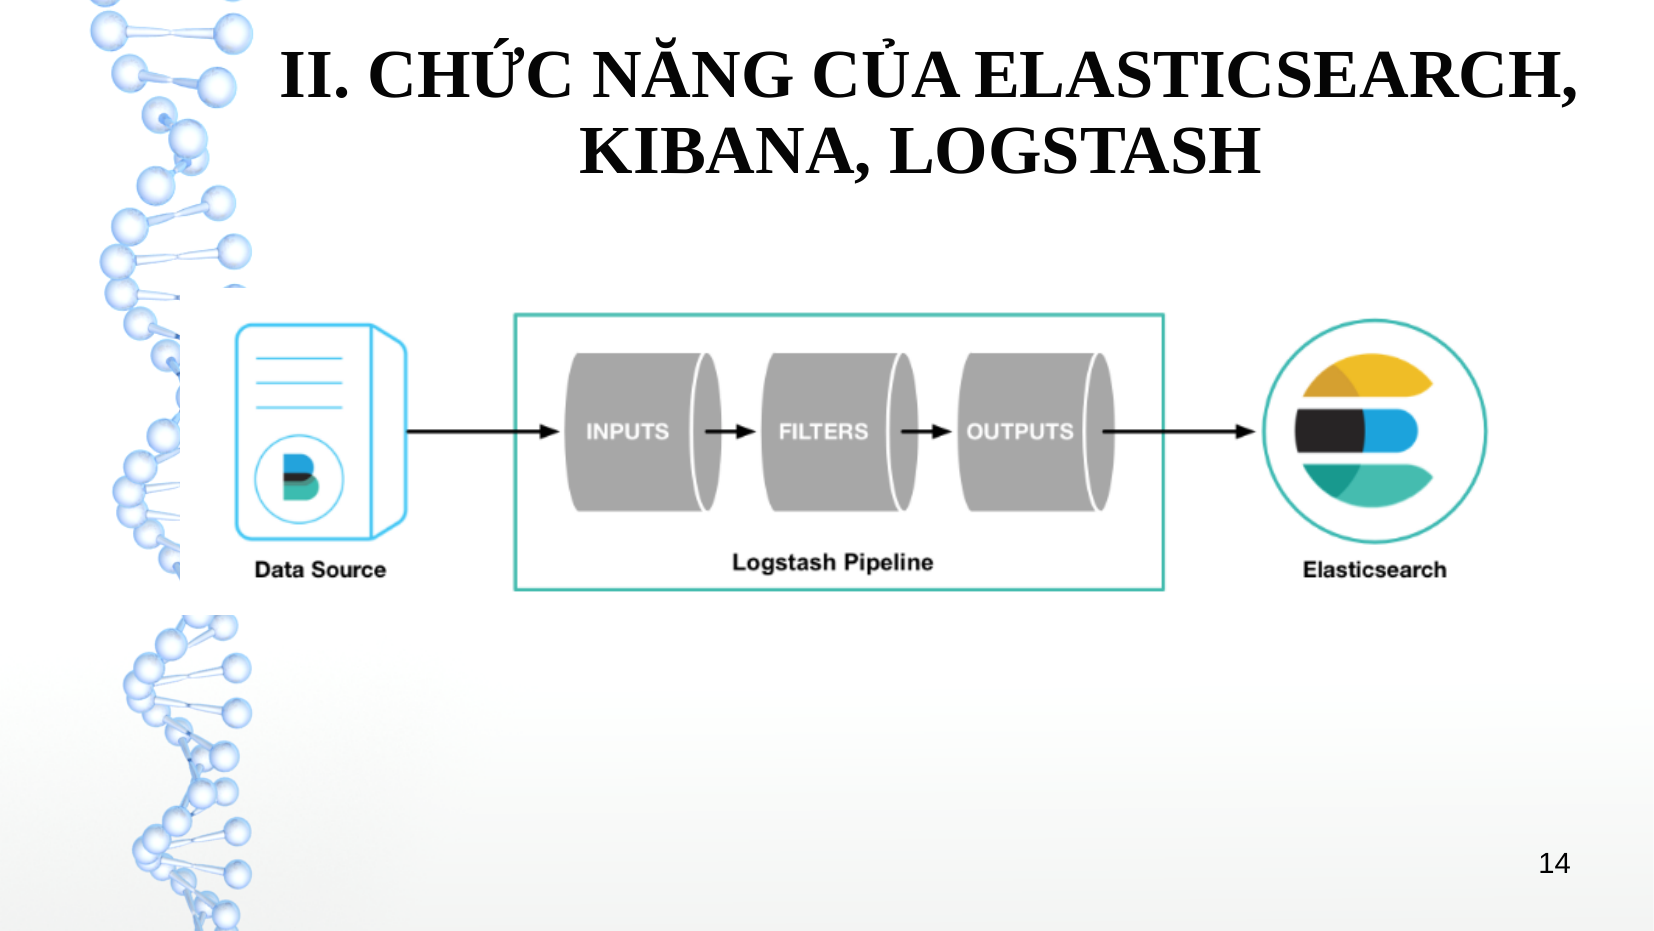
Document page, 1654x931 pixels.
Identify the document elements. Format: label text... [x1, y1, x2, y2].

title II. CHỨC NĂNG CỦA ELASTICSEARCH, KIBANA, LOGSTASH [265, 35, 1595, 189]
picture [0, 0, 1654, 931]
